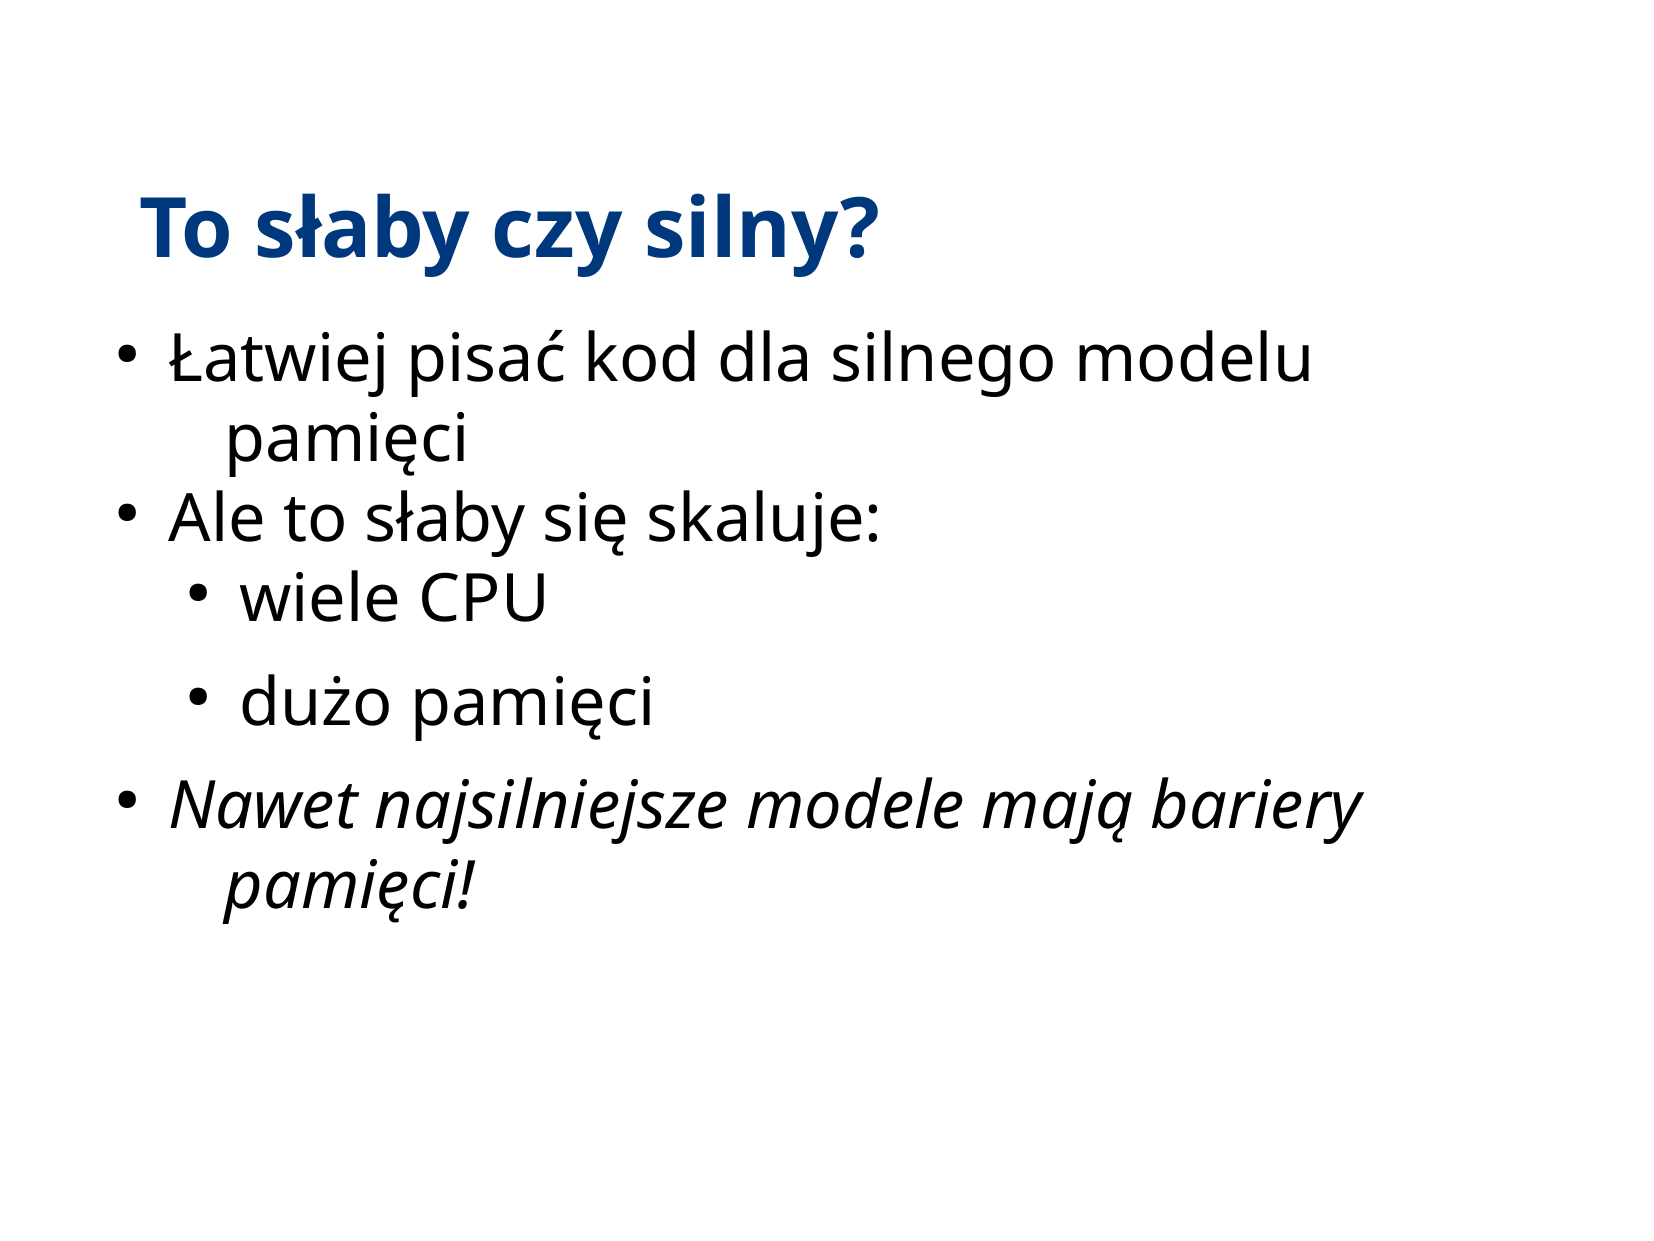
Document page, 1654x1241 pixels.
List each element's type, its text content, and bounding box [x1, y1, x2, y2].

title To słaby czy silny? [82, 49, 1571, 290]
list Łatwiej pisać kod dla silnego modelu pamięci Ale to słaby się skaluje: wiele CPU dużo pamięci Nawet najsilniejsze modele mają bariery pamięci! [82, 299, 1571, 1176]
